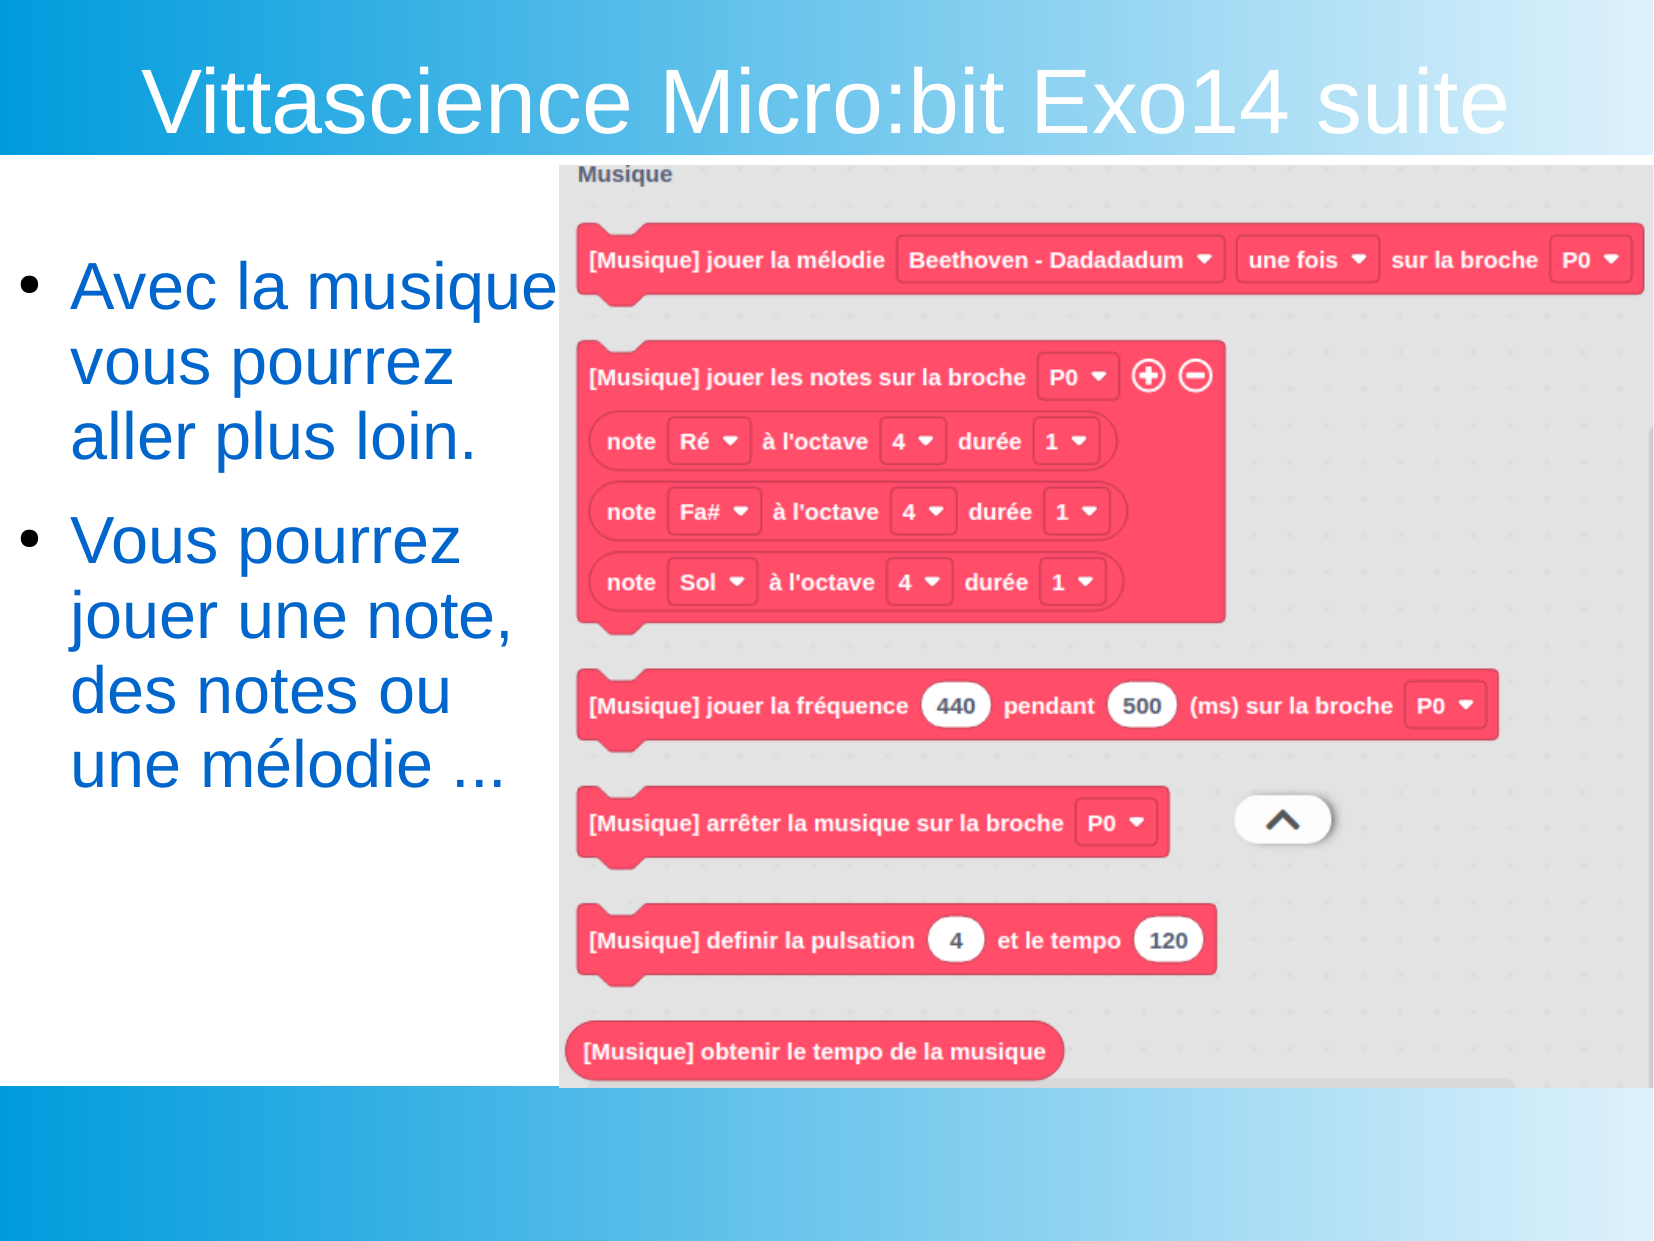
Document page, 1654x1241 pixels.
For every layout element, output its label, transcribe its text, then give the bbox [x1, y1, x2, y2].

list Avec la musique, vous pourrez aller plus loin. Vous pourrez jouer une note, des notes ou une mélodie ... [0, 249, 559, 969]
picture [559, 165, 1654, 1088]
title Vittascience Micro:bit Exo14 suite [82, 49, 1571, 155]
